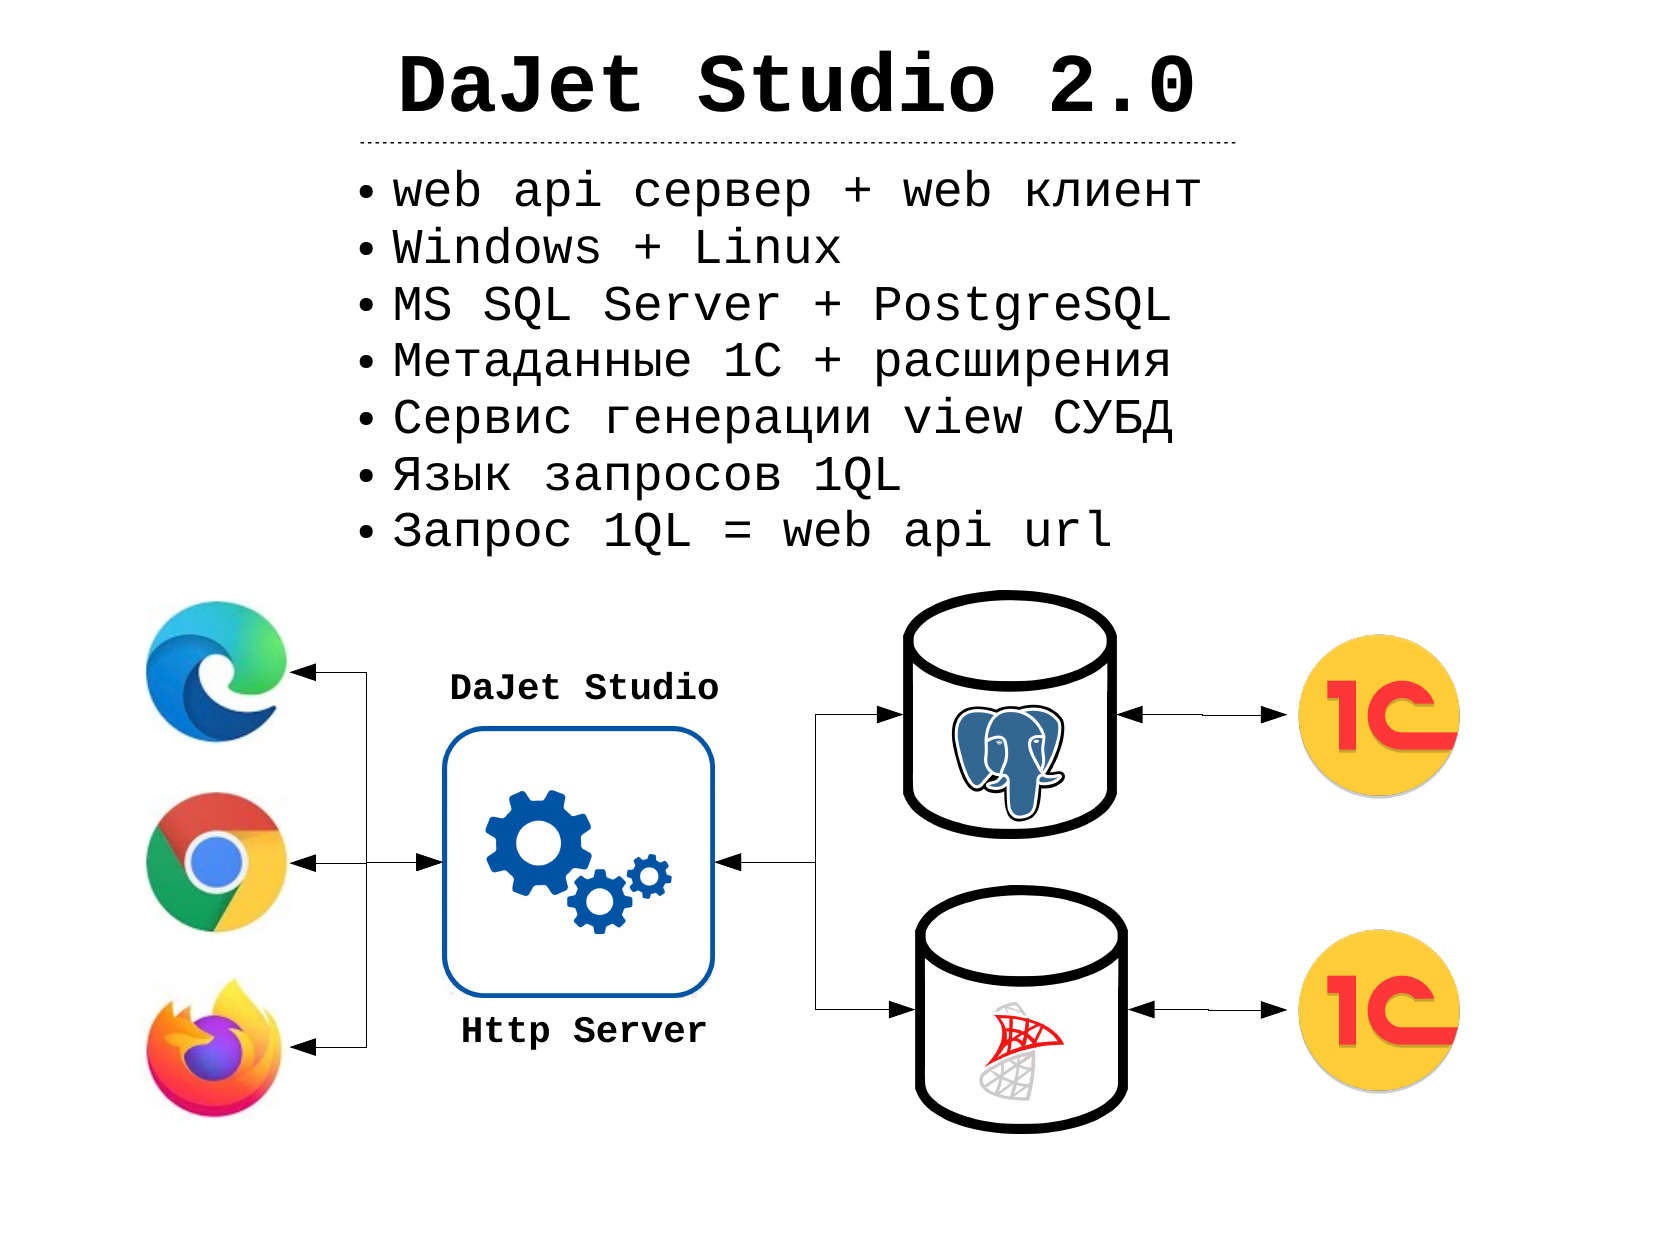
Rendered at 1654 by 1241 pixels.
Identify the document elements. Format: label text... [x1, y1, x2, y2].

picture [1287, 623, 1471, 807]
text_box Http Server [419, 1003, 751, 1064]
picture [145, 600, 290, 745]
picture [1287, 918, 1471, 1102]
text_box DaJet Studio [419, 661, 751, 721]
picture [903, 590, 1117, 839]
picture [915, 885, 1128, 1134]
text_box DaJet Studio 2.0 --------------------------------------------------------------------------------------------------------------------- web api сервер + web клиент Windows + Linux MS SQL Server + PostgreSQL Метаданные 1С + расширения Сервис генерации view СУБД Язык запросов 1QL Запрос 1QL = web api url [342, 34, 1252, 570]
picture [145, 791, 290, 935]
picture [139, 972, 290, 1123]
picture [442, 726, 715, 999]
